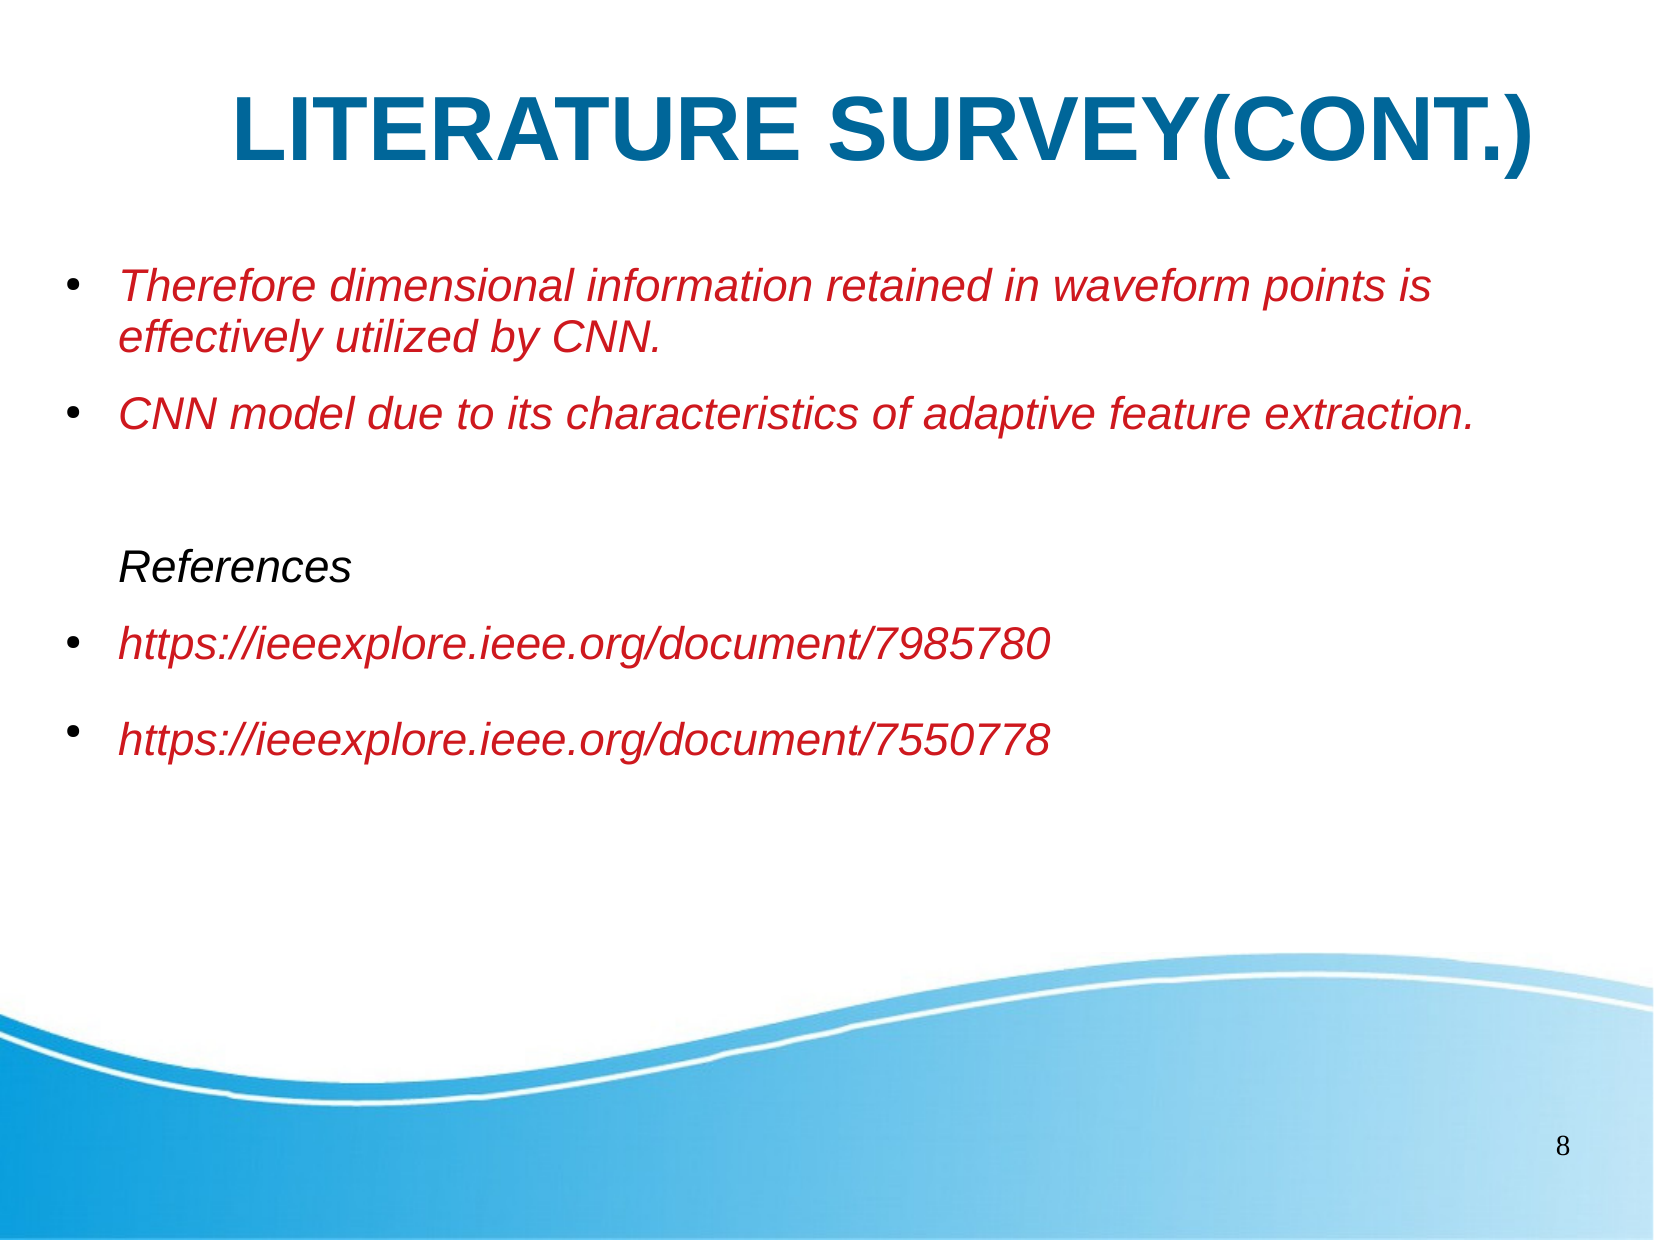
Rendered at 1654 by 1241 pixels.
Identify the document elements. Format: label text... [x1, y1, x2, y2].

picture [0, 952, 1654, 1240]
text_box LITERATURE SURVEY(CONT.) [217, 70, 1577, 188]
list Therefore dimensional information retained in waveform points is effectively utilized by CNN. CNN model due to its characteristics of adaptive feature extraction. References https://ieeexplore.ieee.org/document/7985780 https://ieeexplore.ieee.org/document/7550778 [47, 259, 1536, 1033]
